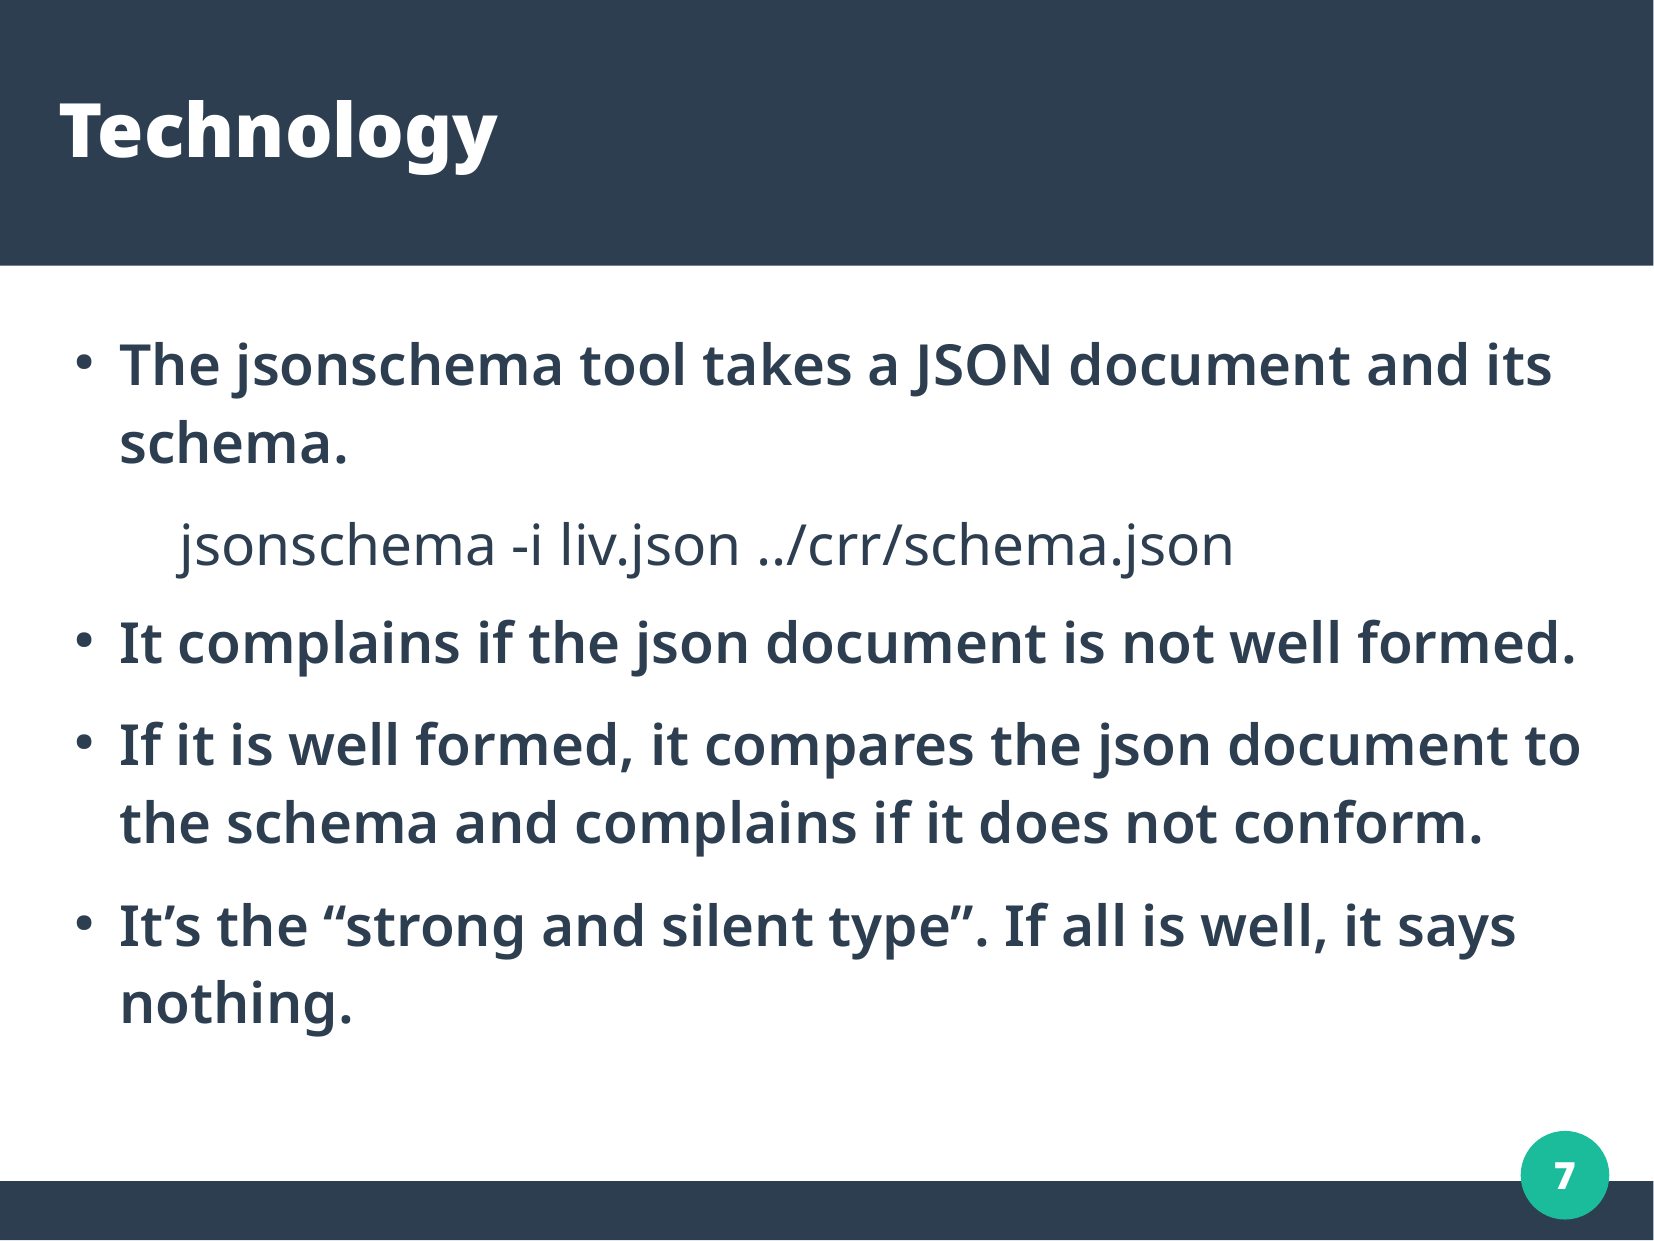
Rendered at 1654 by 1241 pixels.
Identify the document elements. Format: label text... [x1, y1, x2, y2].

list The jsonschema tool takes a JSON document and its schema. jsonschema -i liv.json ../crr/schema.json It complains if the json document is not well formed. If it is well formed, it compares the json document to the schema and complains if it does not conform. It’s the “strong and silent type”. If all is well, it says nothing. [59, 324, 1595, 1152]
title Technology [59, 49, 1595, 207]
